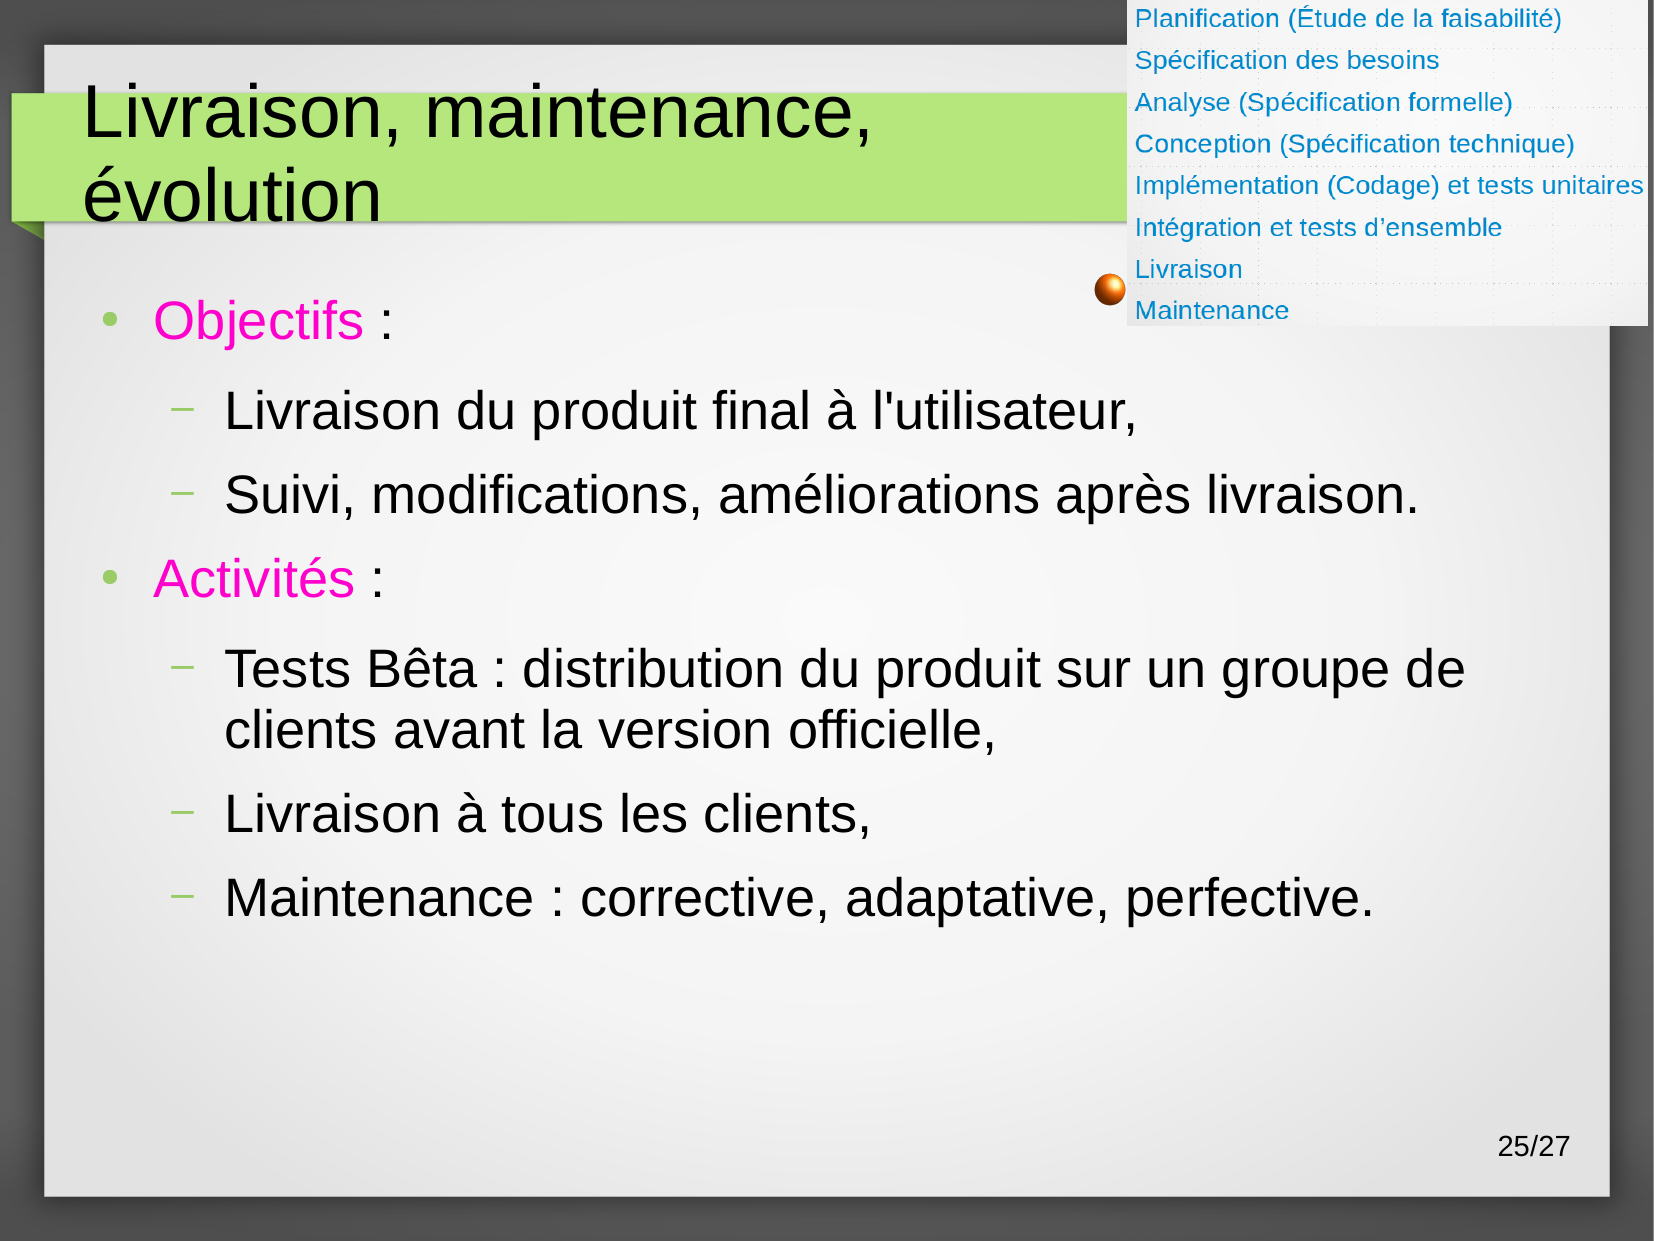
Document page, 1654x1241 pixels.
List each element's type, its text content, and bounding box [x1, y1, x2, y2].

list Objectifs : Livraison du produit final à l'utilisateur, Suivi, modifications, améliorations après livraison. Activités : Tests Bêta : distribution du produit sur un groupe de clients avant la version officielle, Livraison à tous les clients, Maintenance : corrective, adaptative, perfective. [82, 290, 1571, 1010]
picture [0, 0, 1654, 1241]
title Livraison, maintenance, évolution [82, 69, 1127, 238]
